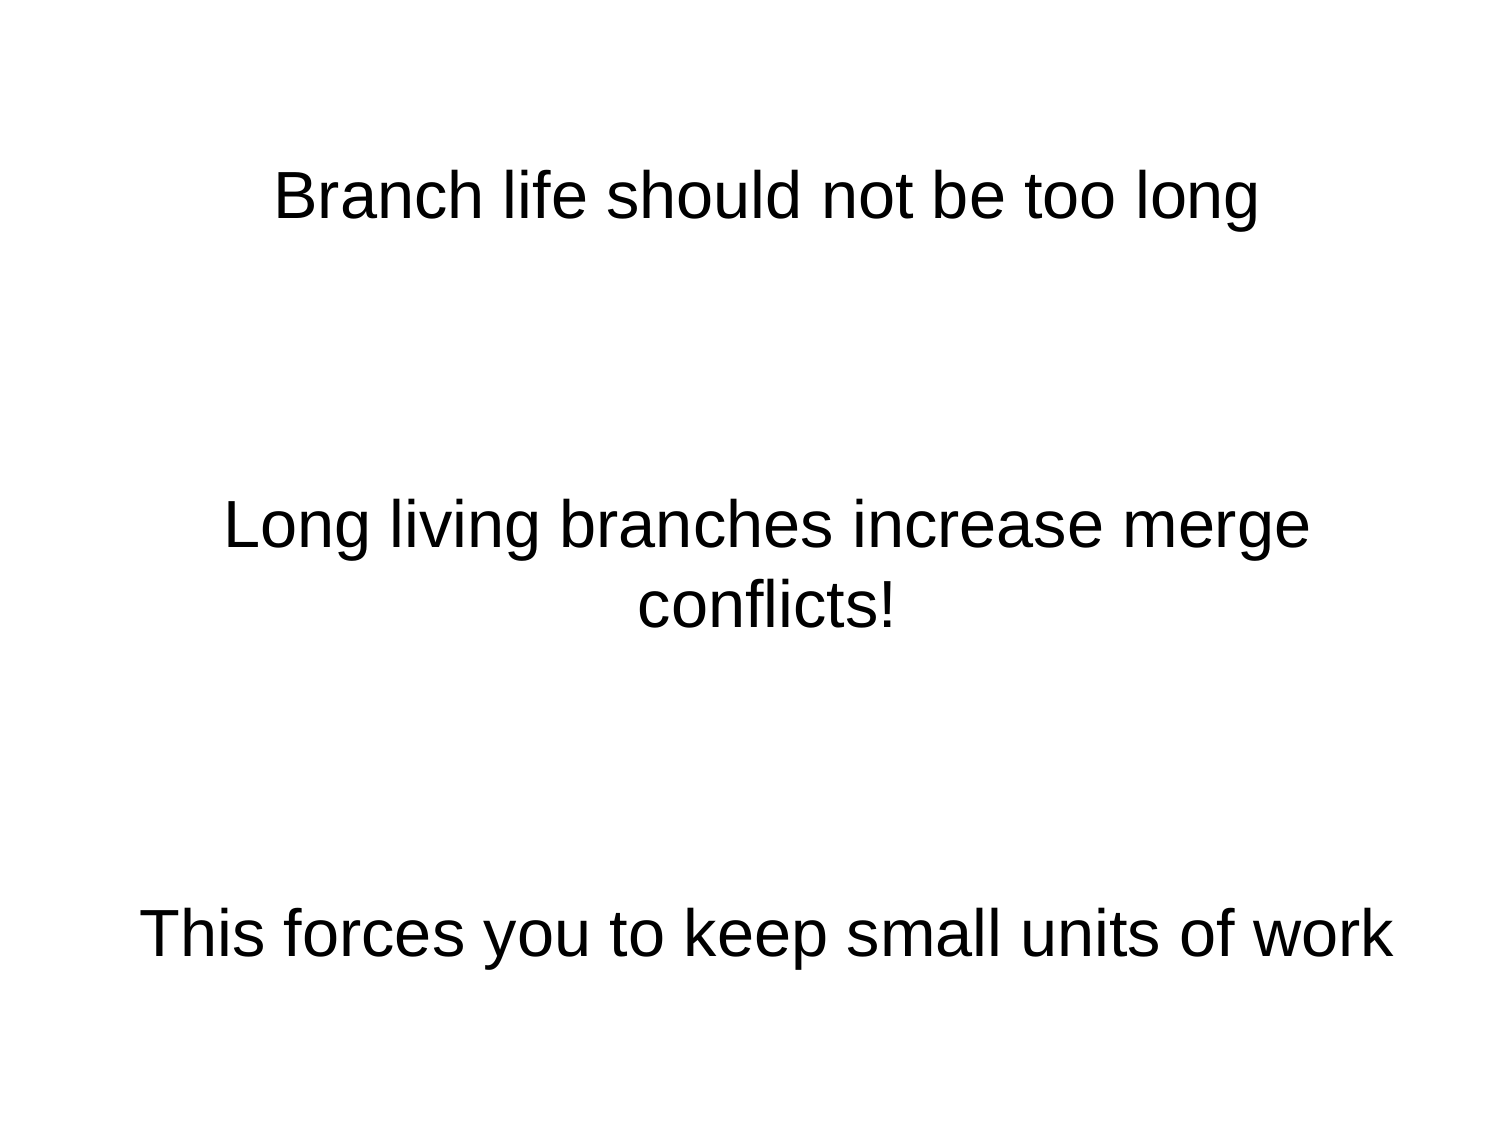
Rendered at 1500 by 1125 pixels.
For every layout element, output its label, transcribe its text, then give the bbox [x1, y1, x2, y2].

list Branch life should not be too long Long living branches increase merge conflicts! This forces you to keep small units of work [75, 42, 1425, 1006]
